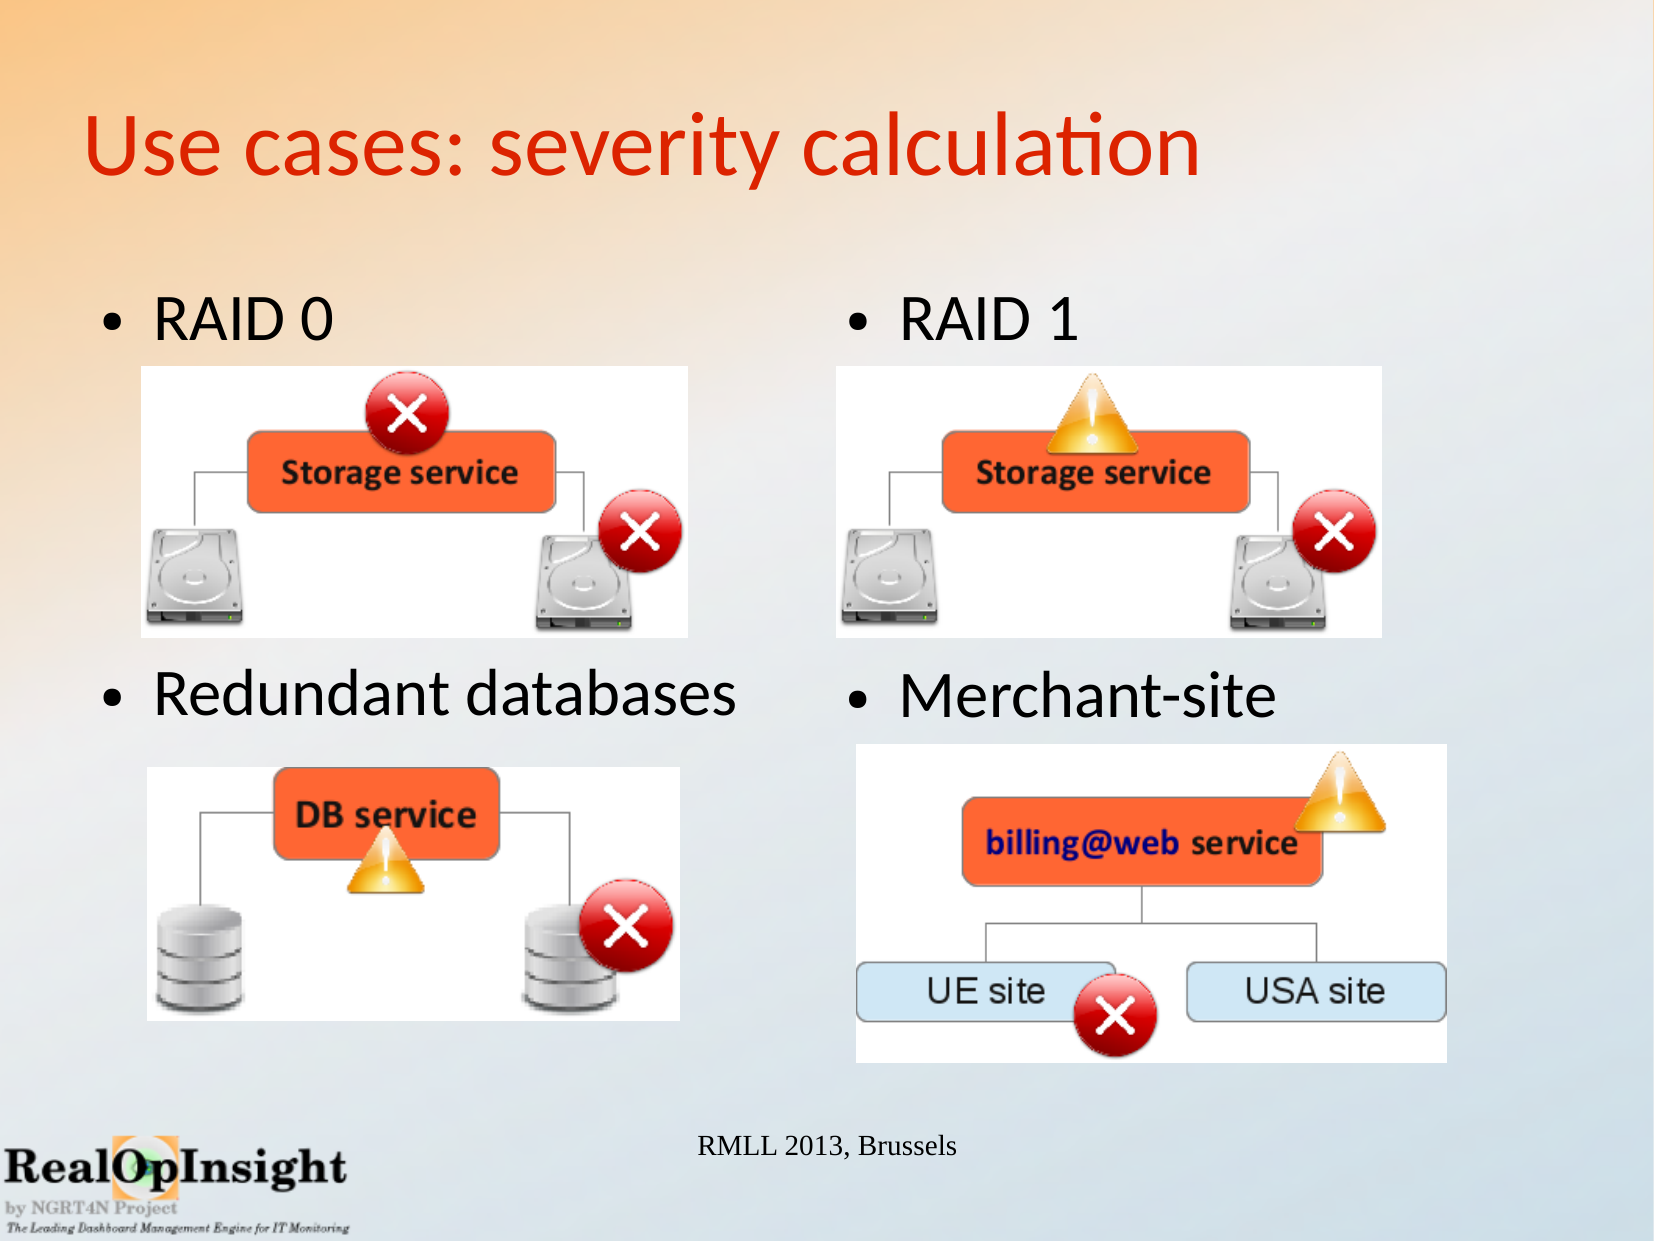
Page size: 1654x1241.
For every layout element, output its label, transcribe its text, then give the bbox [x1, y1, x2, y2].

picture [0, 0, 1654, 1241]
list RAID 1 [828, 290, 1539, 634]
title Use cases: severity calculation [82, 49, 1548, 257]
list RAID 0 [82, 290, 793, 634]
list Merchant-site [828, 667, 1539, 1008]
list Redundant databases [82, 665, 793, 1009]
